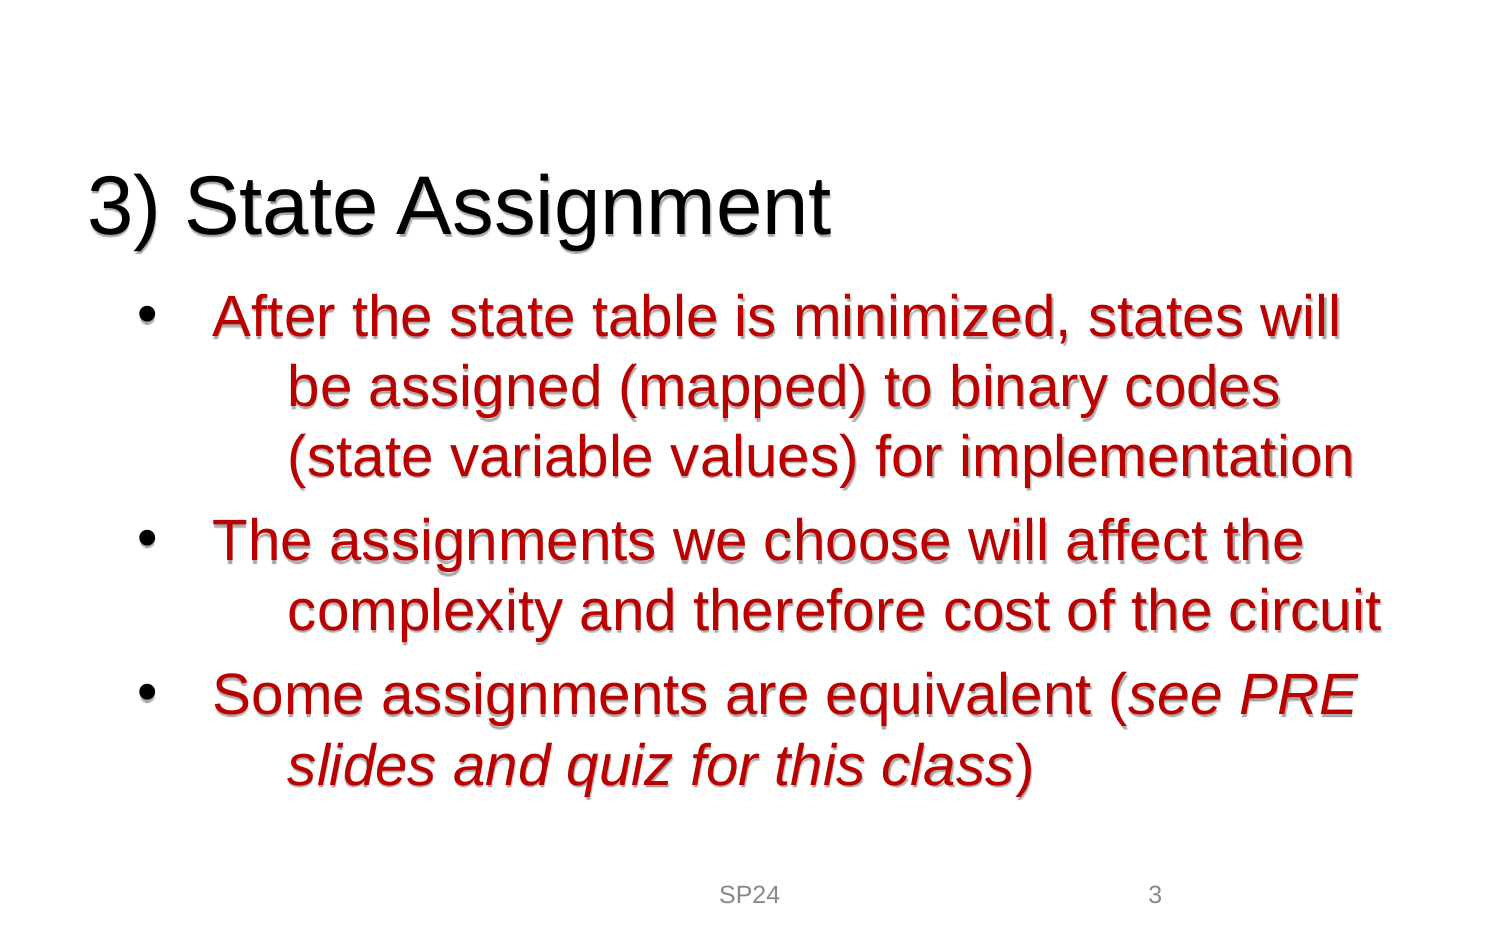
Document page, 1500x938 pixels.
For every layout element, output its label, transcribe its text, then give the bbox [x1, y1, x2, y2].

list After the state table is minimized, states will be assigned (mapped) to binary codes (state variable values) for implementation The assignments we choose will affect the complexity and therefore cost of the circuit Some assignments are equivalent (see PRE slides and quiz for this class) [122, 270, 1434, 849]
slide_number <number> [1133, 868, 1471, 919]
footer SP24 [496, 868, 1004, 919]
title 3) State Assignment [72, 143, 1434, 251]
